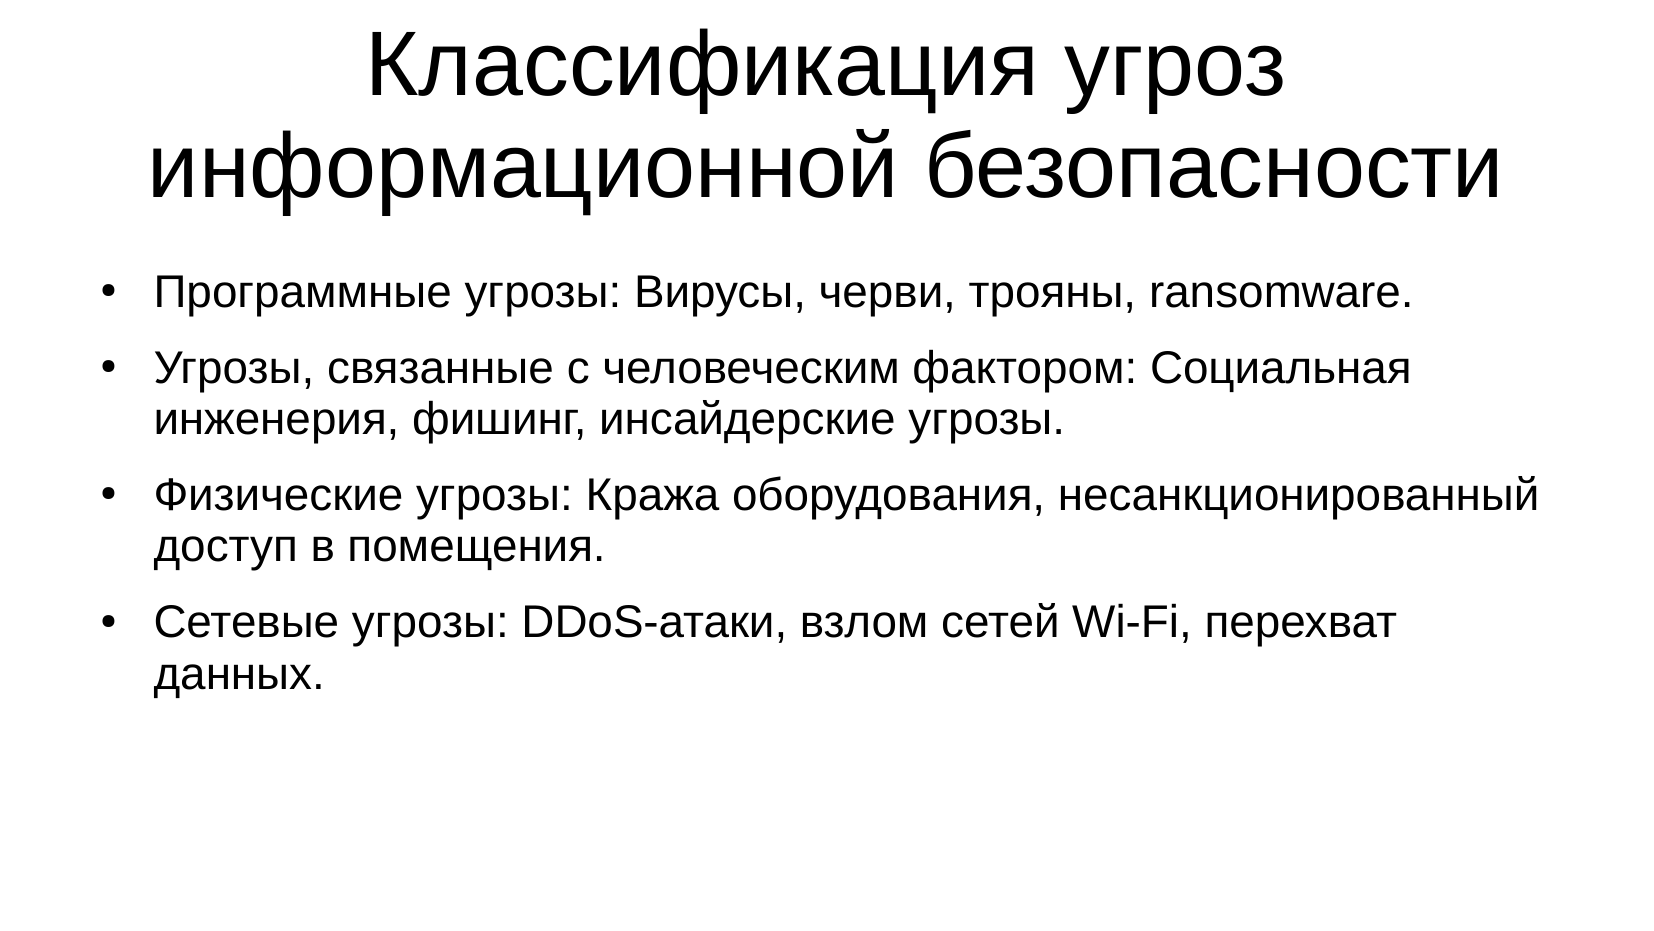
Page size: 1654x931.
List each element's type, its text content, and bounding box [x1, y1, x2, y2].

list Программные угрозы: Вирусы, черви, трояны, ransomware. Угрозы, связанные с человеческим фактором: Социальная инженерия, фишинг, инсайдерские угрозы. Физические угрозы: Кража оборудования, несанкционированный доступ в помещения. Сетевые угрозы: DDoS-атаки, взлом сетей Wi-Fi, перехват данных. [82, 265, 1571, 931]
title Классификация угроз информационной безопасности [82, 12, 1571, 218]
